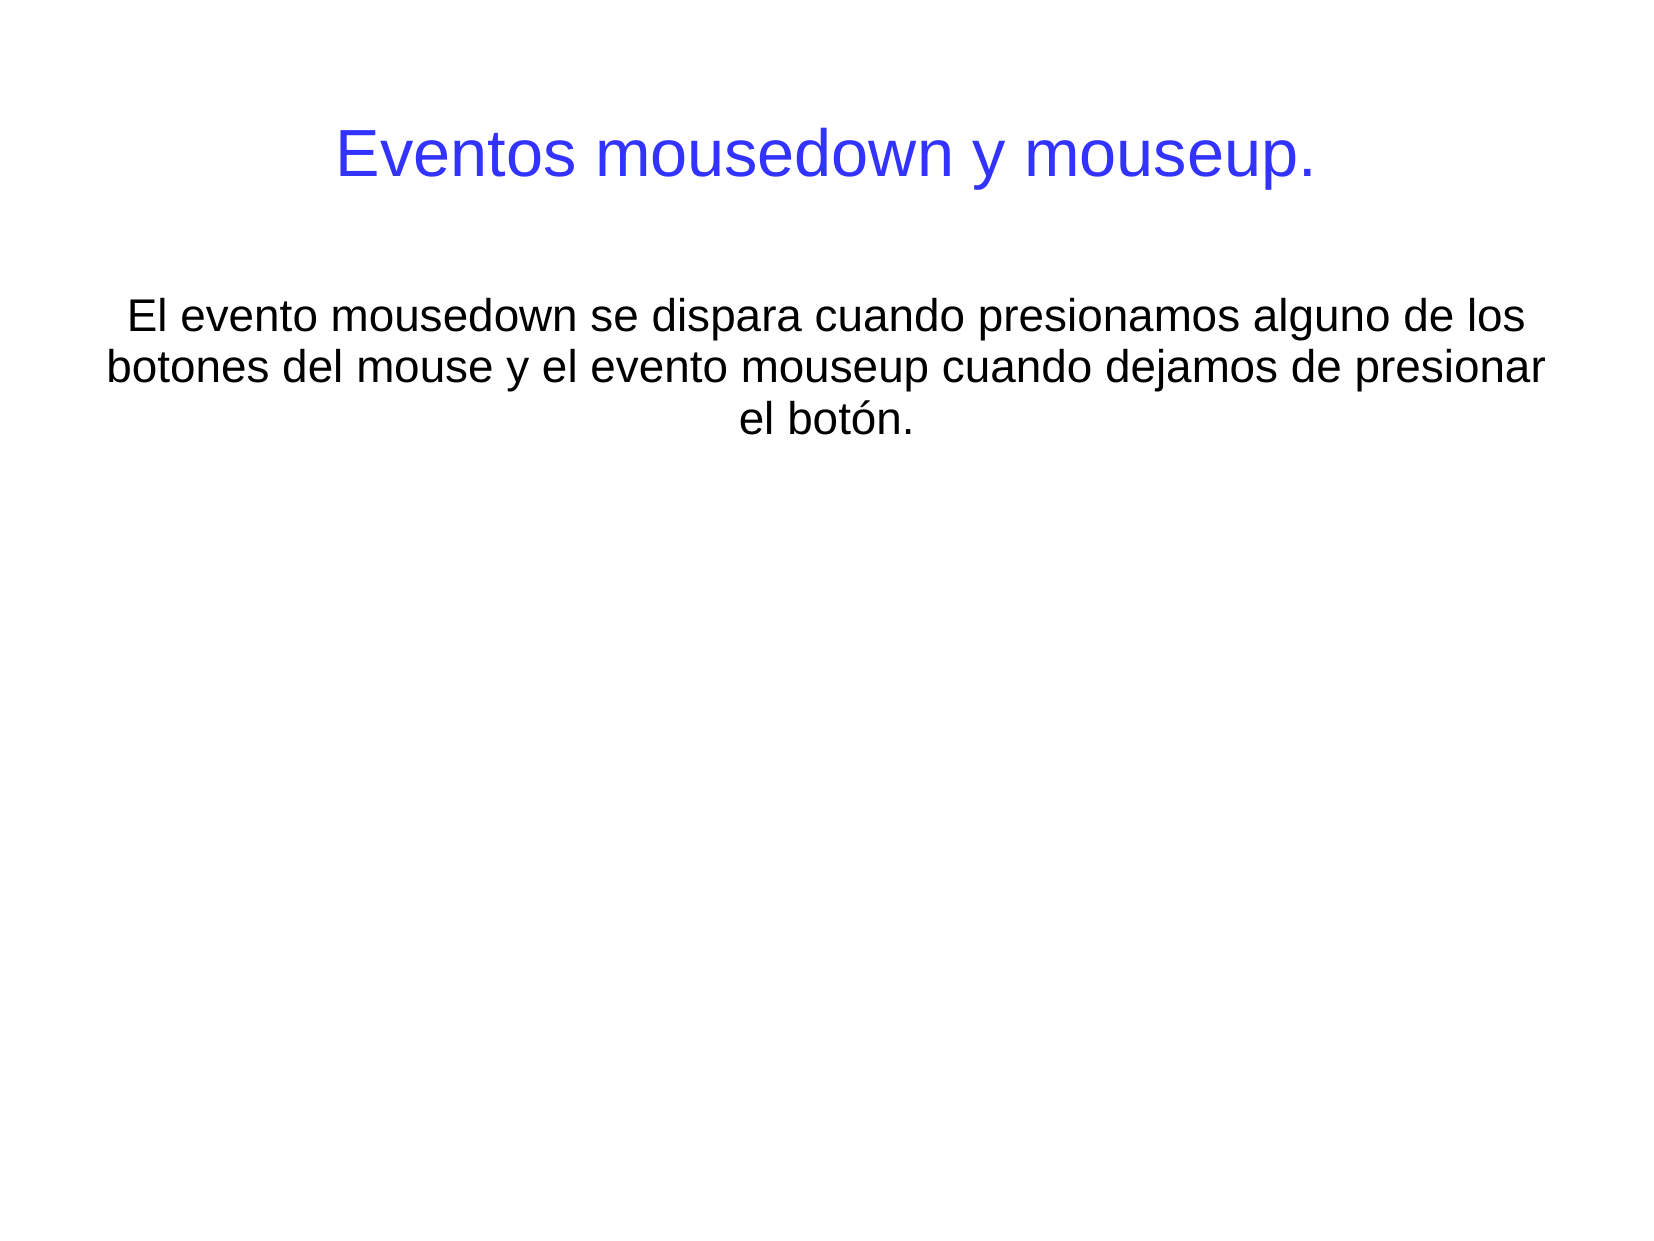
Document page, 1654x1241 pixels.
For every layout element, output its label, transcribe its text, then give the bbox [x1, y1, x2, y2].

title Eventos mousedown y mouseup. [82, 49, 1571, 257]
list El evento mousedown se dispara cuando presionamos alguno de los botones del mouse y el evento mouseup cuando dejamos de presionar el botón. [82, 290, 1571, 1010]
